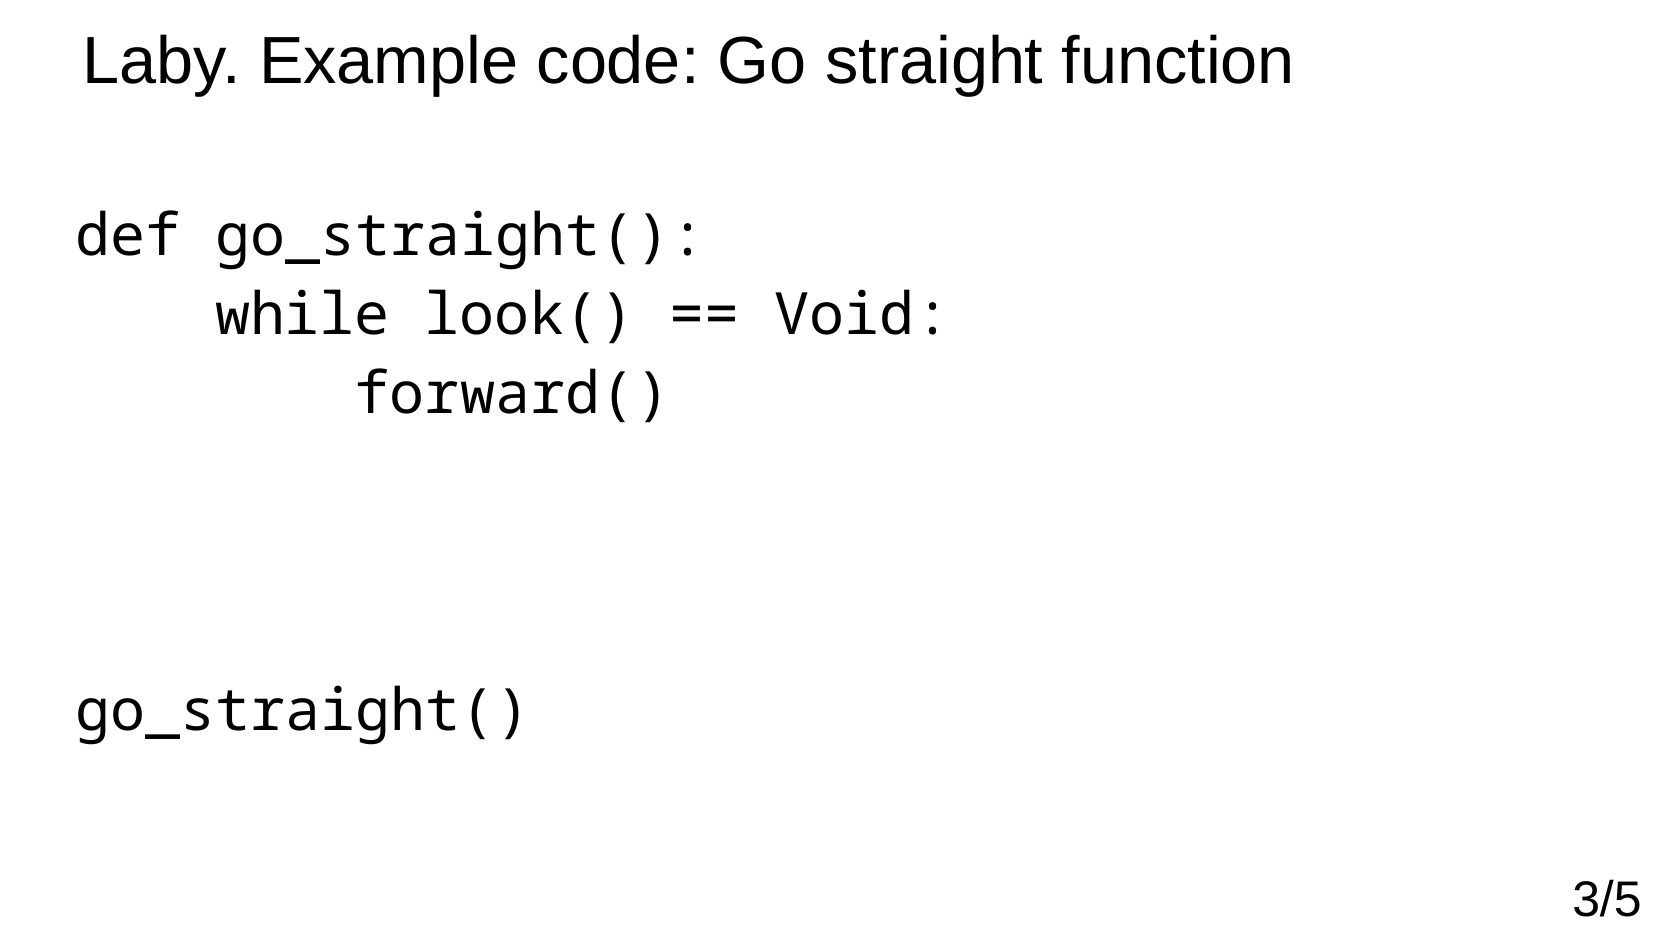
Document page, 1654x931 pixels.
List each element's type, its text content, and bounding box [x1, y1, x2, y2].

subtitle def go_straight(): while look() == Void: forward() go_straight() [74, 113, 1564, 922]
title 3/5 [1523, 871, 1642, 931]
title Laby. Example code: Go straight function [82, 22, 1571, 98]
